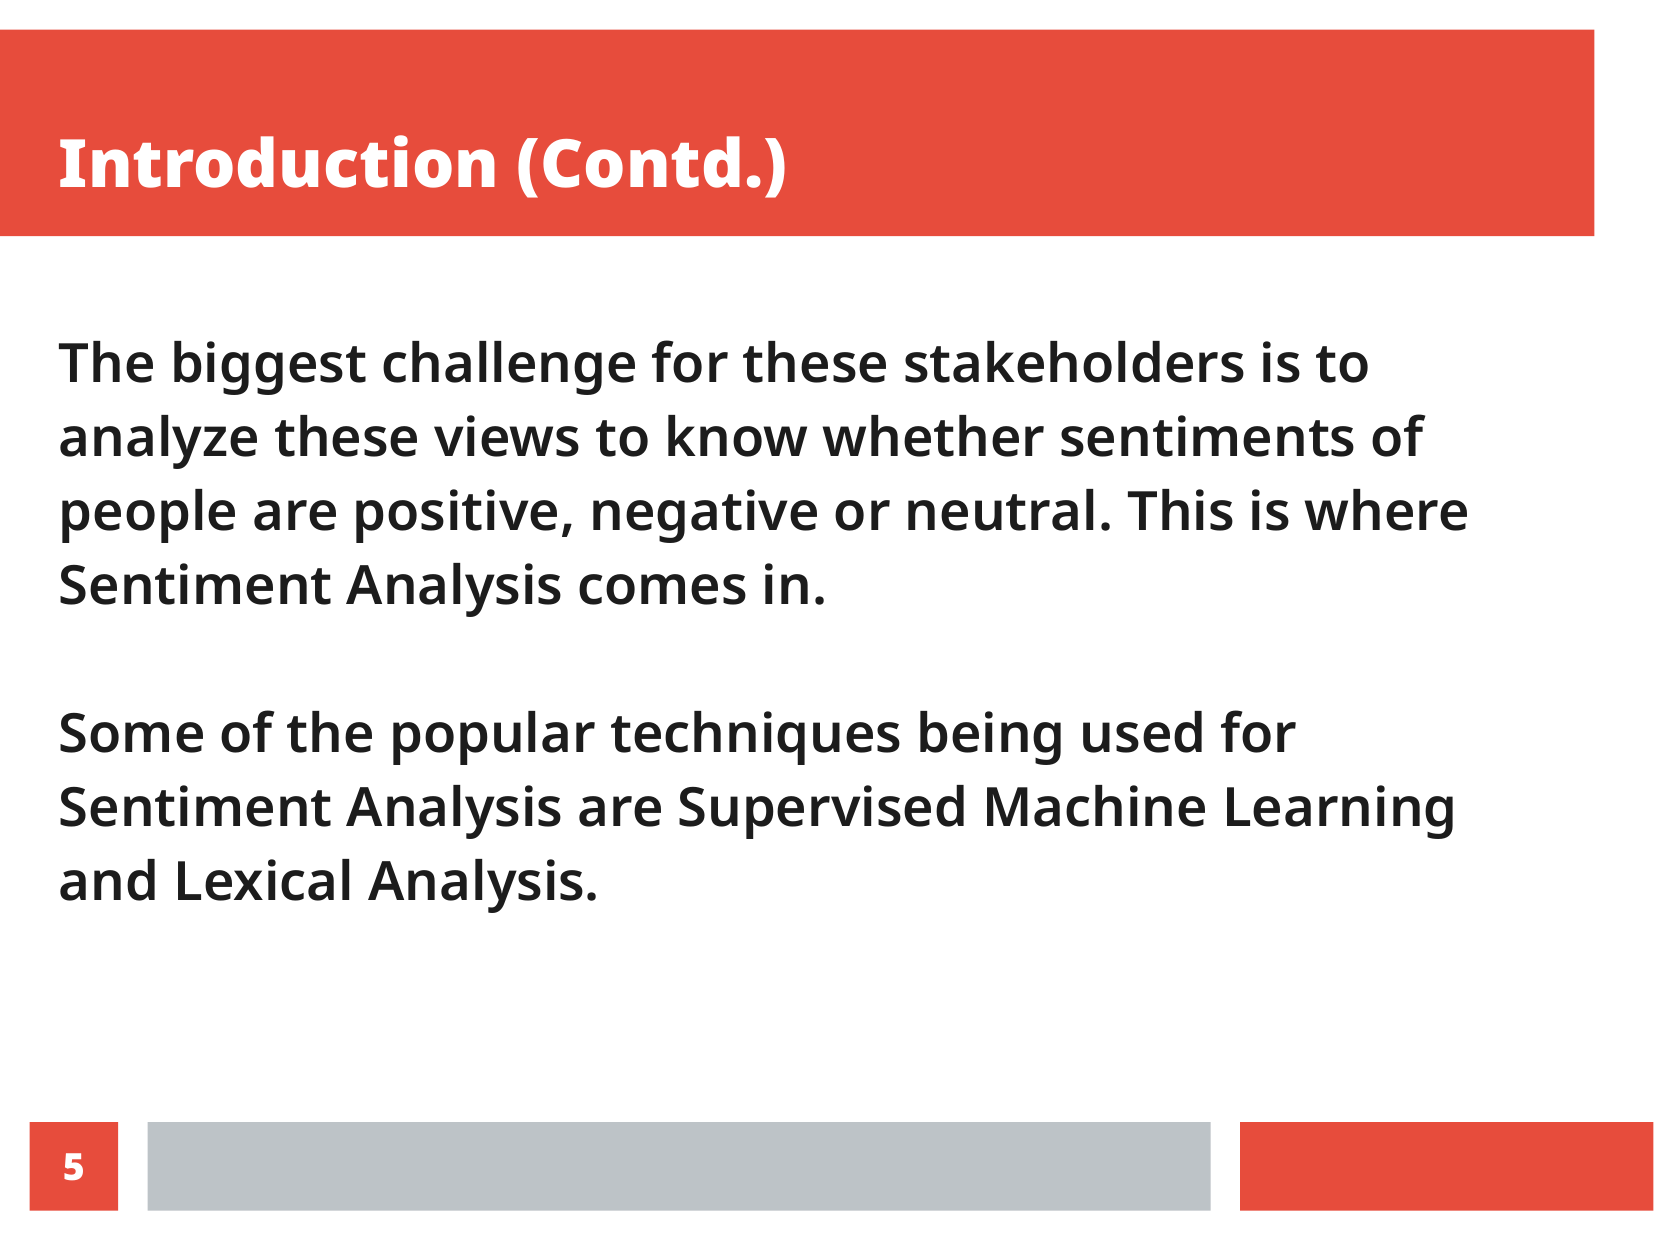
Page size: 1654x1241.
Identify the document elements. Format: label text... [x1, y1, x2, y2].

list The biggest challenge for these stakeholders is to analyze these views to know whether sentiments of people are positive, negative or neutral. This is where Sentiment Analysis comes in. Some of the popular techniques being used for Sentiment Analysis are Supervised Machine Learning and Lexical Analysis. [59, 324, 1565, 1093]
title Introduction (Contd.) [59, 59, 1595, 207]
